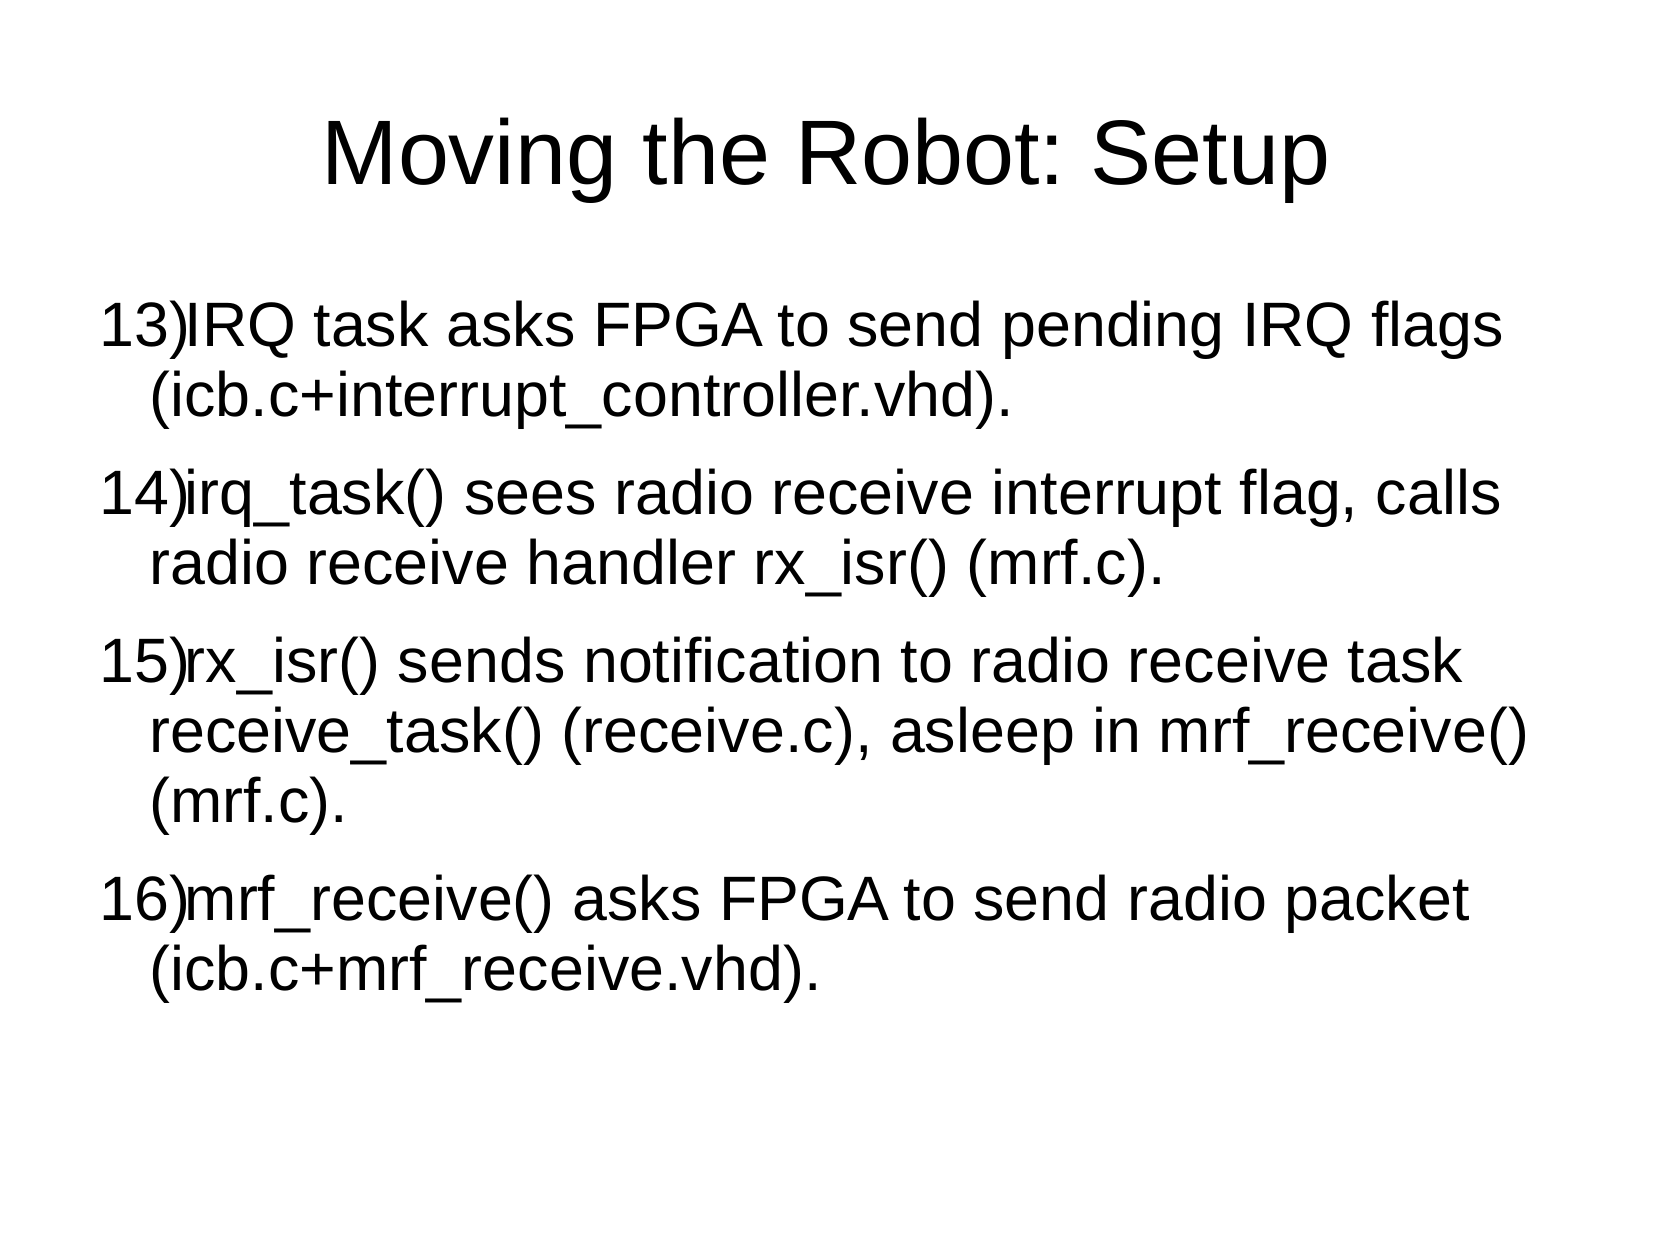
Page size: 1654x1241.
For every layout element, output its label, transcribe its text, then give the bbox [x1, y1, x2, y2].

list IRQ task asks FPGA to send pending IRQ flags (icb.c+interrupt_controller.vhd). irq_task() sees radio receive interrupt flag, calls radio receive handler rx_isr() (mrf.c). rx_isr() sends notification to radio receive task receive_task() (receive.c), asleep in mrf_receive() (mrf.c). mrf_receive() asks FPGA to send radio packet (icb.c+mrf_receive.vhd). [82, 290, 1571, 1010]
title Moving the Robot: Setup [82, 49, 1571, 257]
